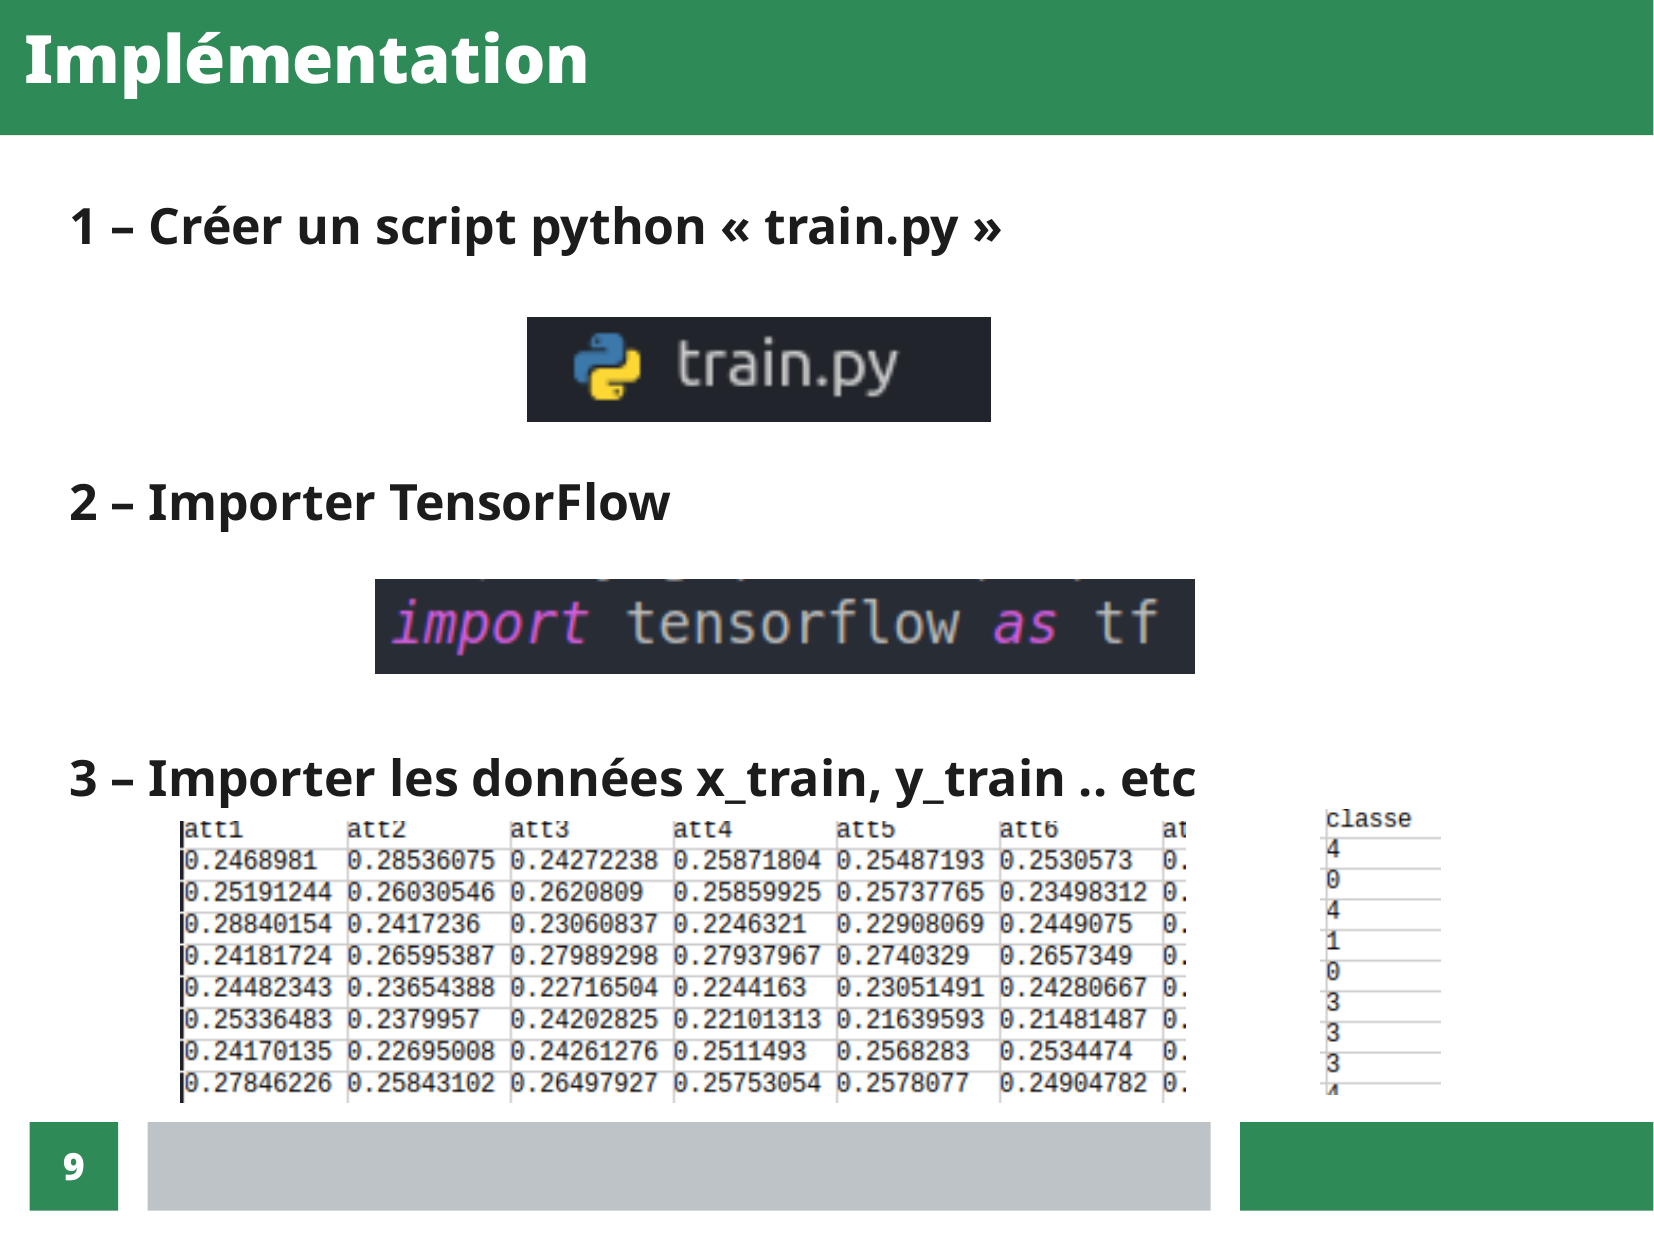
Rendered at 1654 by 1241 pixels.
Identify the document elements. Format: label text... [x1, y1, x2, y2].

picture [180, 821, 1186, 1103]
list 1 – Créer un script python « train.py » 2 – Importer TensorFlow 3 – Importer les données x_train, y_train .. etc [69, 117, 1576, 886]
picture [527, 317, 991, 422]
title Implémentation [24, 0, 1561, 103]
picture [1320, 809, 1441, 1095]
picture [375, 579, 1195, 674]
